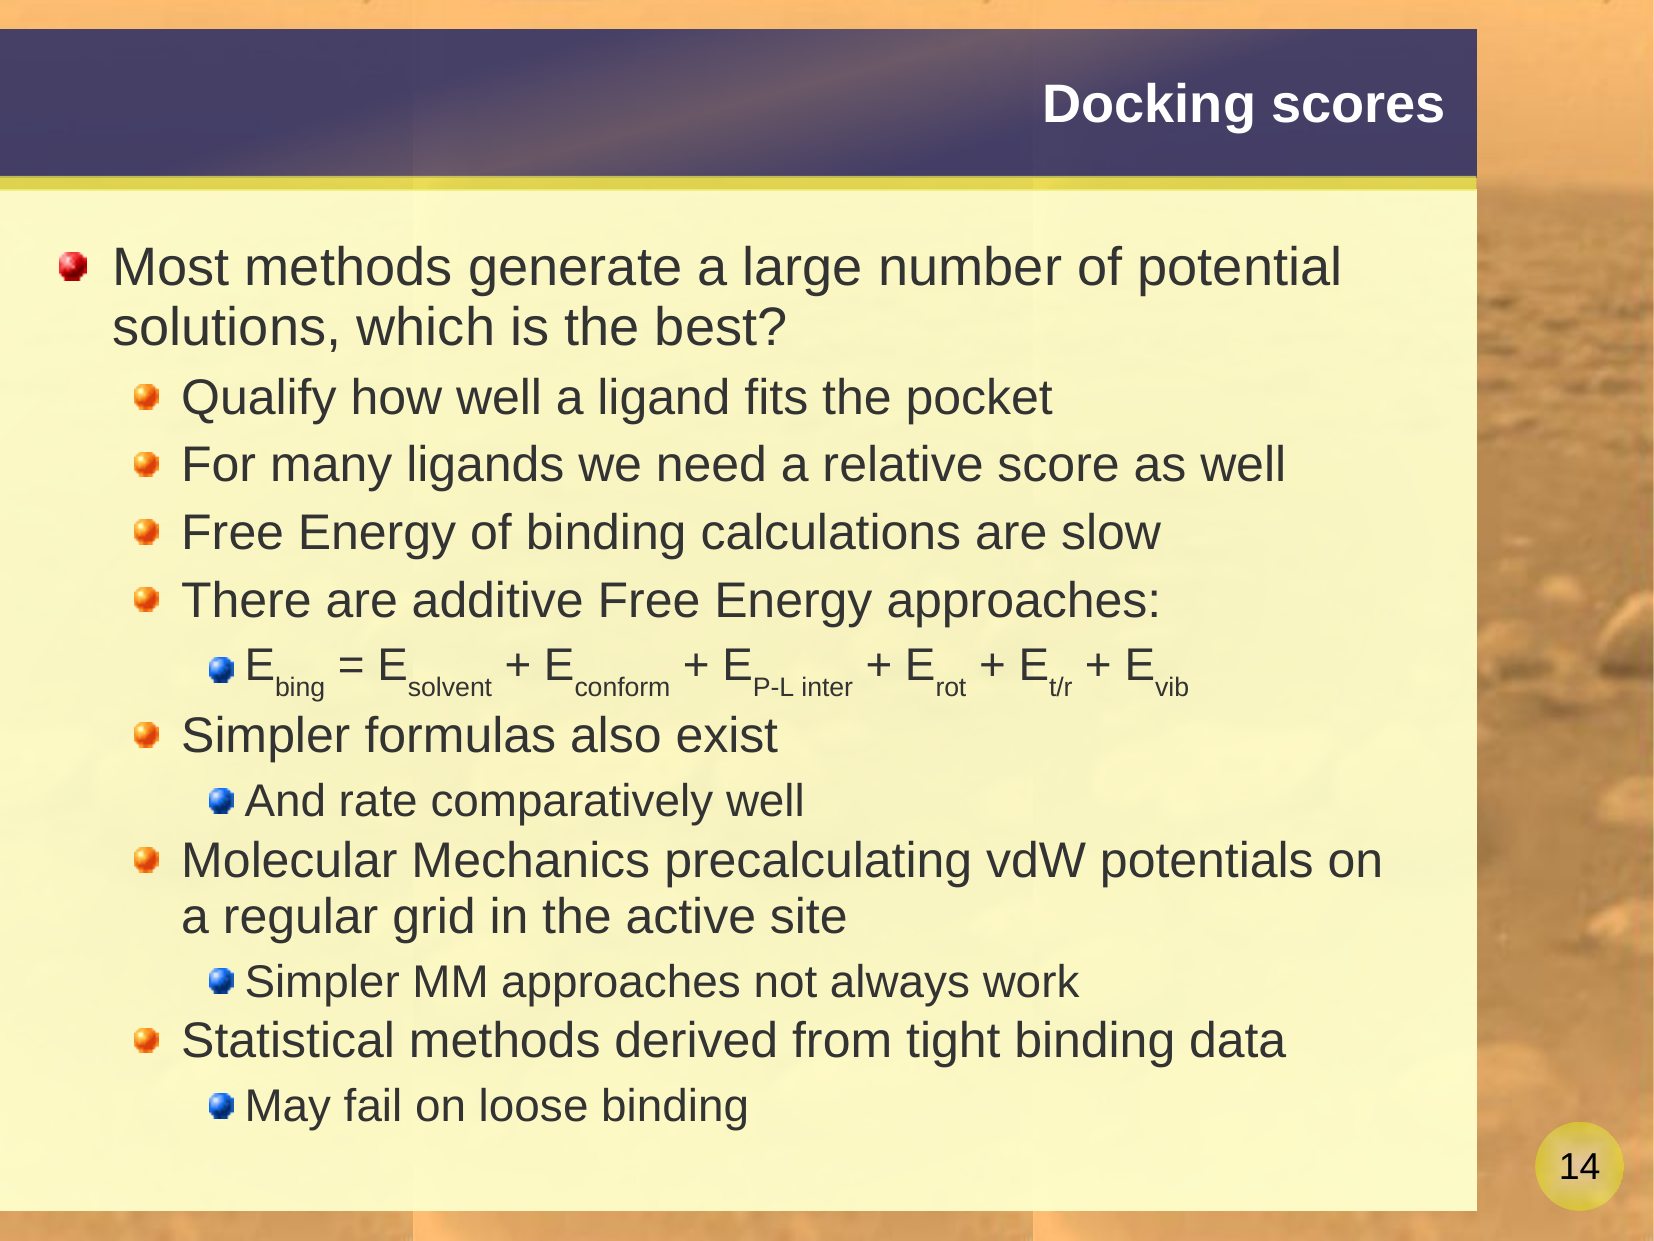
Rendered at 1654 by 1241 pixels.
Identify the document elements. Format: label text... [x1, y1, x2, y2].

title Docking scores [29, 59, 1447, 148]
list Most methods generate a large number of potential solutions, which is the best? Qualify how well a ligand fits the pocket For many ligands we need a relative score as well Free Energy of binding calculations are slow There are additive Free Energy approaches: Ebing = Esolvent + Econform + EP-L inter + Erot + Et/r + Evib Simpler formulas also exist And rate comparatively well Molecular Mechanics precalculating vdW potentials on a regular grid in the active site Simpler MM approaches not always work Statistical methods derived from tight binding data May fail on loose binding [59, 236, 1418, 1182]
picture [0, 0, 1654, 1241]
